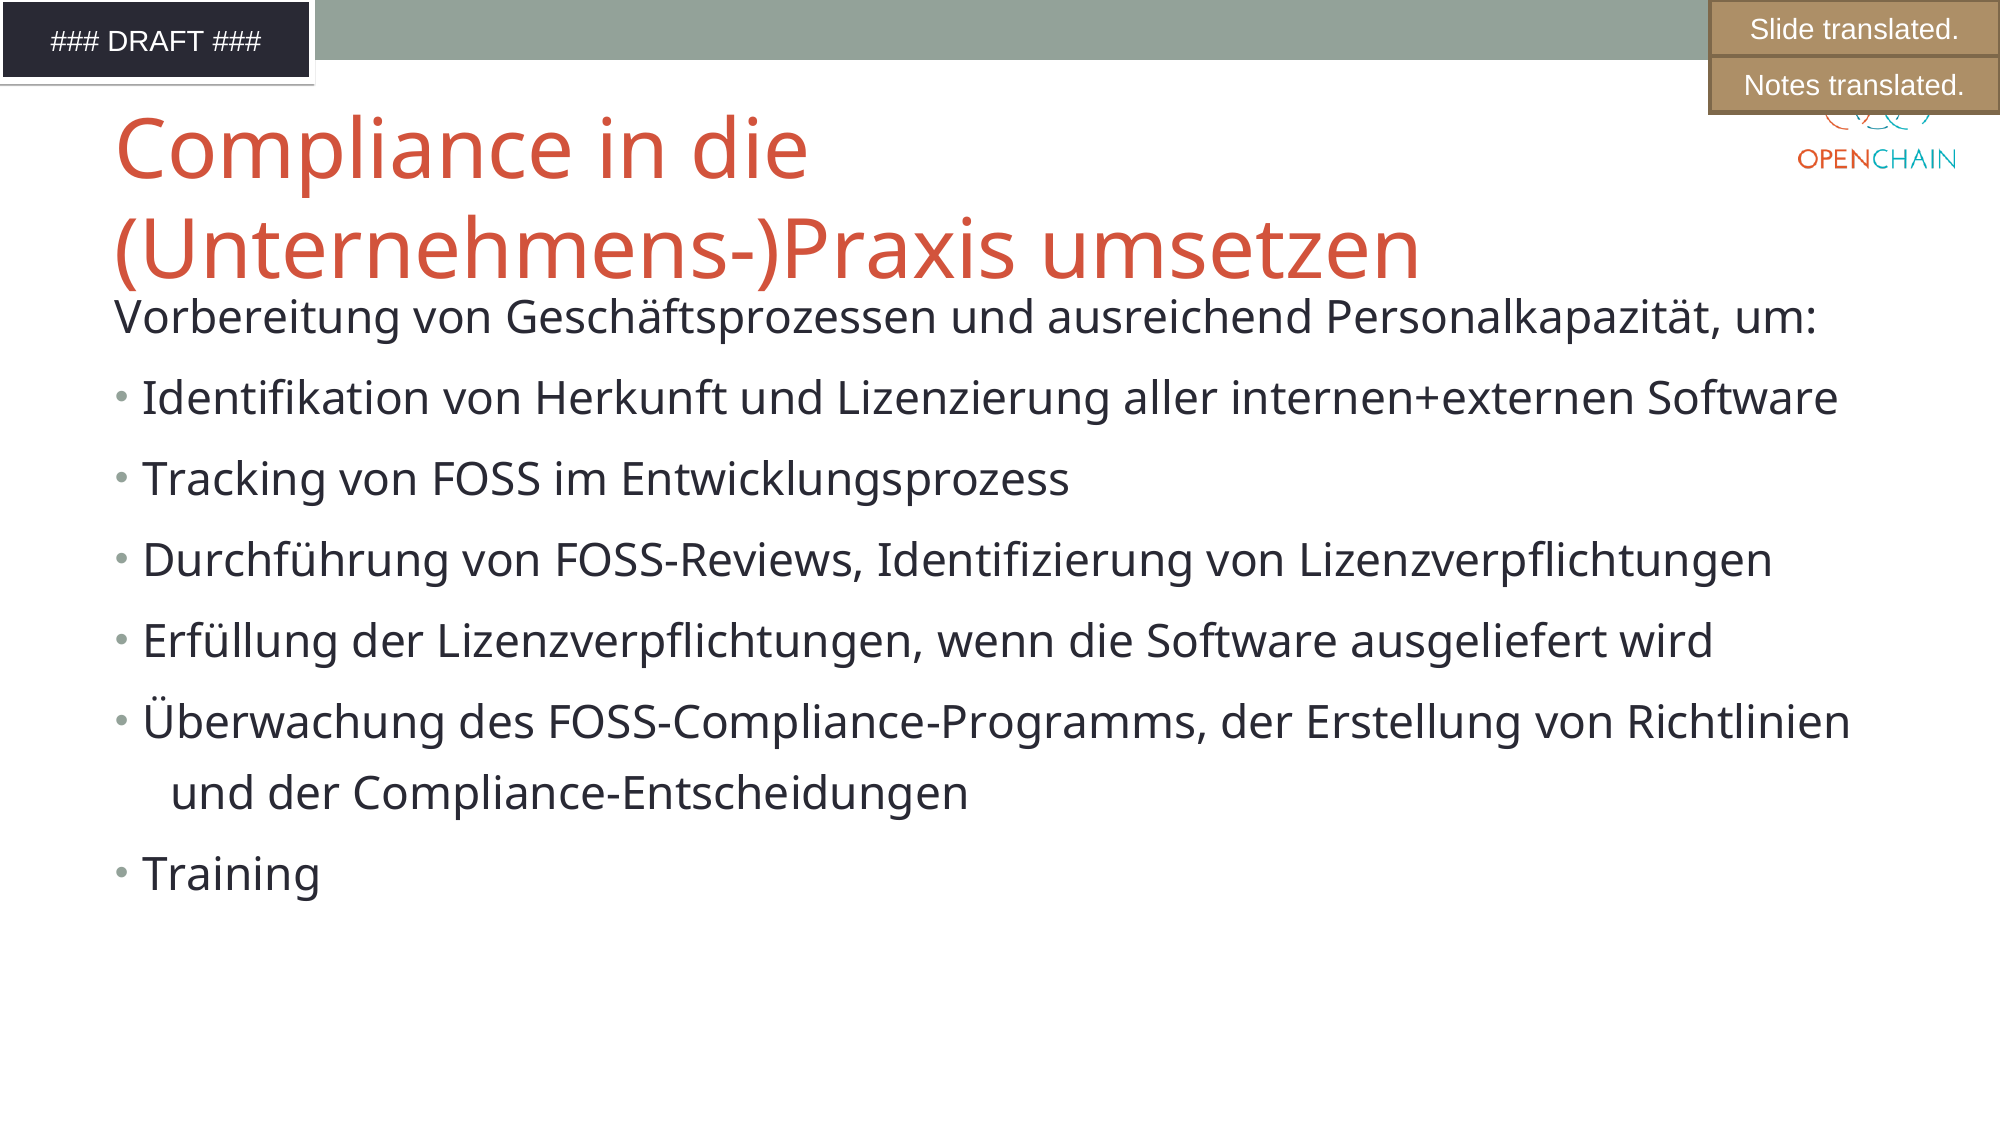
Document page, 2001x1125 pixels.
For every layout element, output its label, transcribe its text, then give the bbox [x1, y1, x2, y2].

text_box Slide translated. [1710, 0, 2000, 56]
text_box Notes translated. [1710, 56, 2000, 113]
list Vorbereitung von Geschäftsprozessen und ausreichend Personalkapazität, um: Identifikation von Herkunft und Lizenzierung aller internen+externen Software Tracking von FOSS im Entwicklungsprozess Durchführung von FOSS-Reviews, Identifizierung von Lizenzverpflichtungen Erfüllung der Lizenzverpflichtungen, wenn die Software ausgeliefert wird Überwachung des FOSS-Compliance-Programms, der Erstellung von Richtlinien und der Compliance-Entscheidungen Training [99, 263, 1900, 1064]
title Compliance in die (Unternehmens-)Praxis umsetzen [99, 87, 1900, 251]
